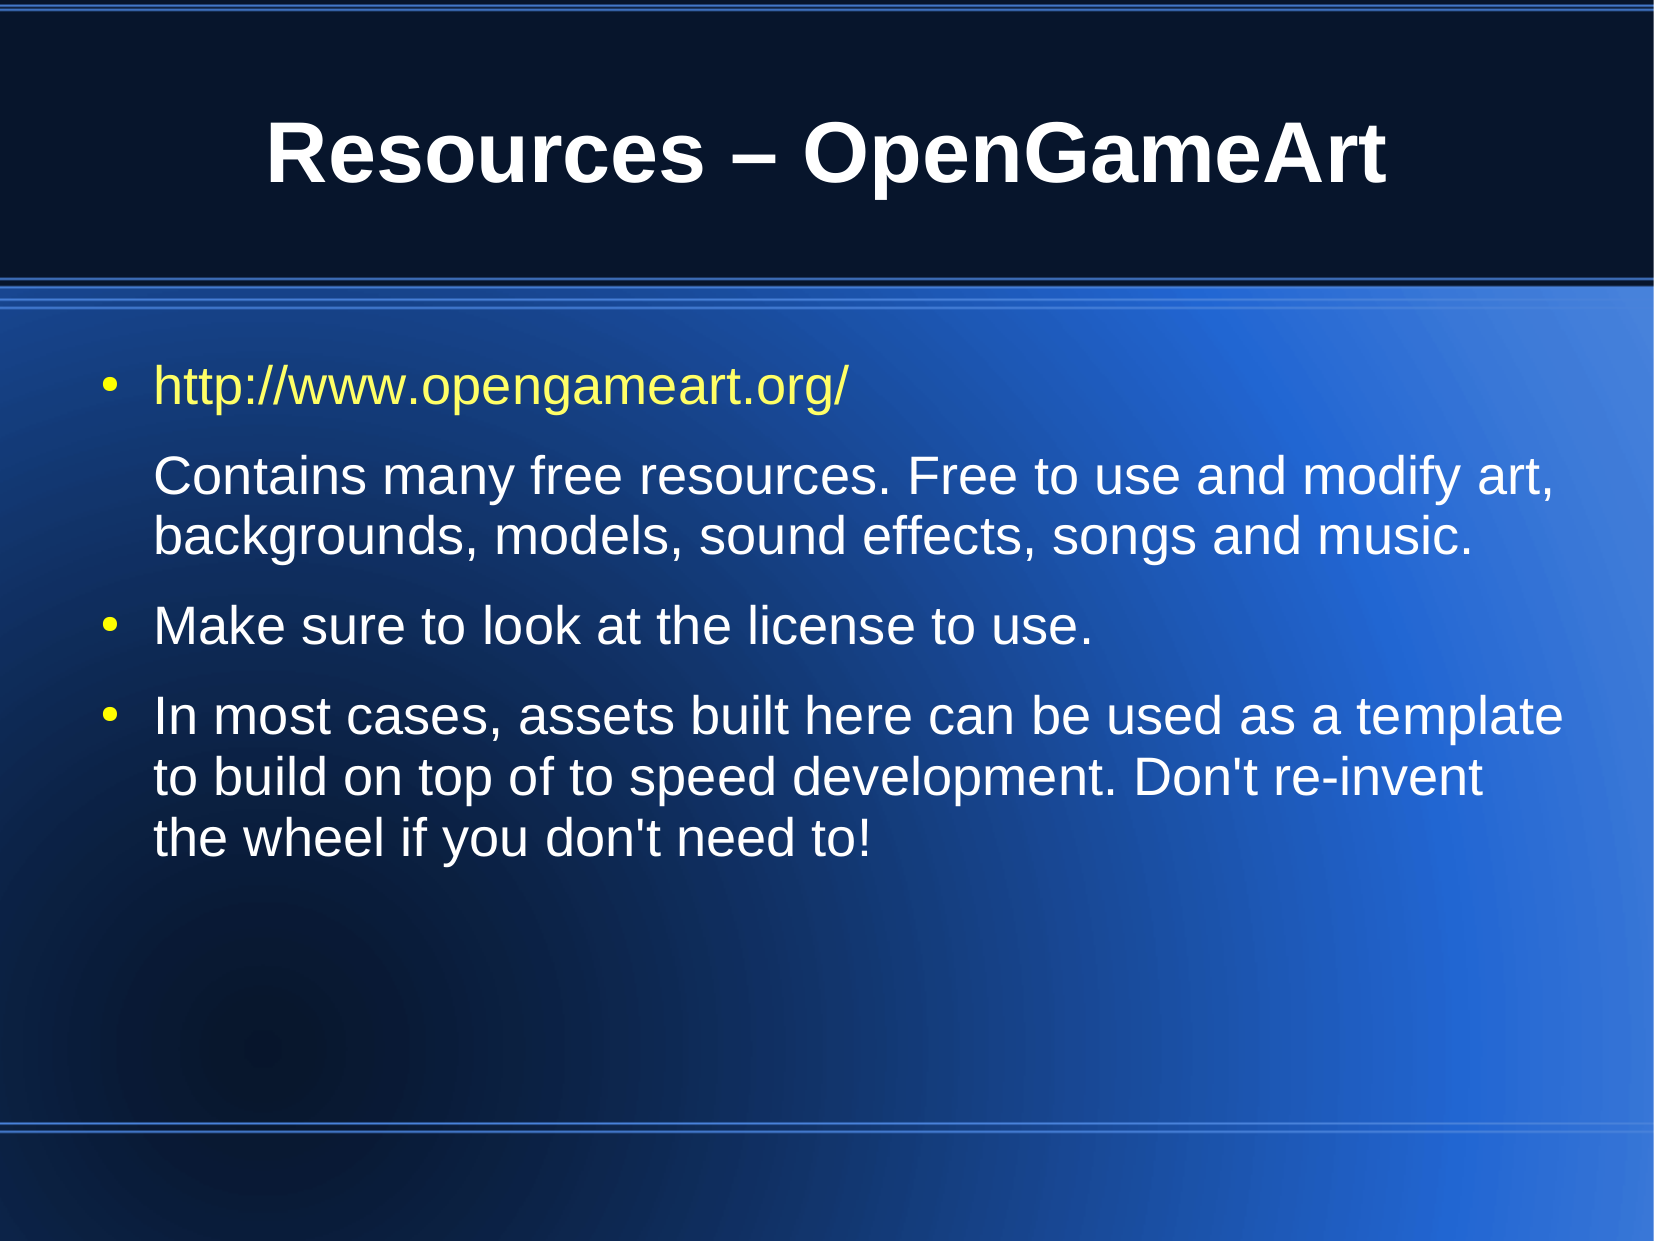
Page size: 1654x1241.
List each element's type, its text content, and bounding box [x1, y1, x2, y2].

picture [0, 0, 1654, 1241]
list http://www.opengameart.org/ Contains many free resources. Free to use and modify art, backgrounds, models, sound effects, songs and music. Make sure to look at the license to use. In most cases, assets built here can be used as a template to build on top of to speed development. Don't re-invent the wheel if you don't need to! [82, 355, 1571, 1058]
title Resources – OpenGameArt [82, 49, 1571, 257]
